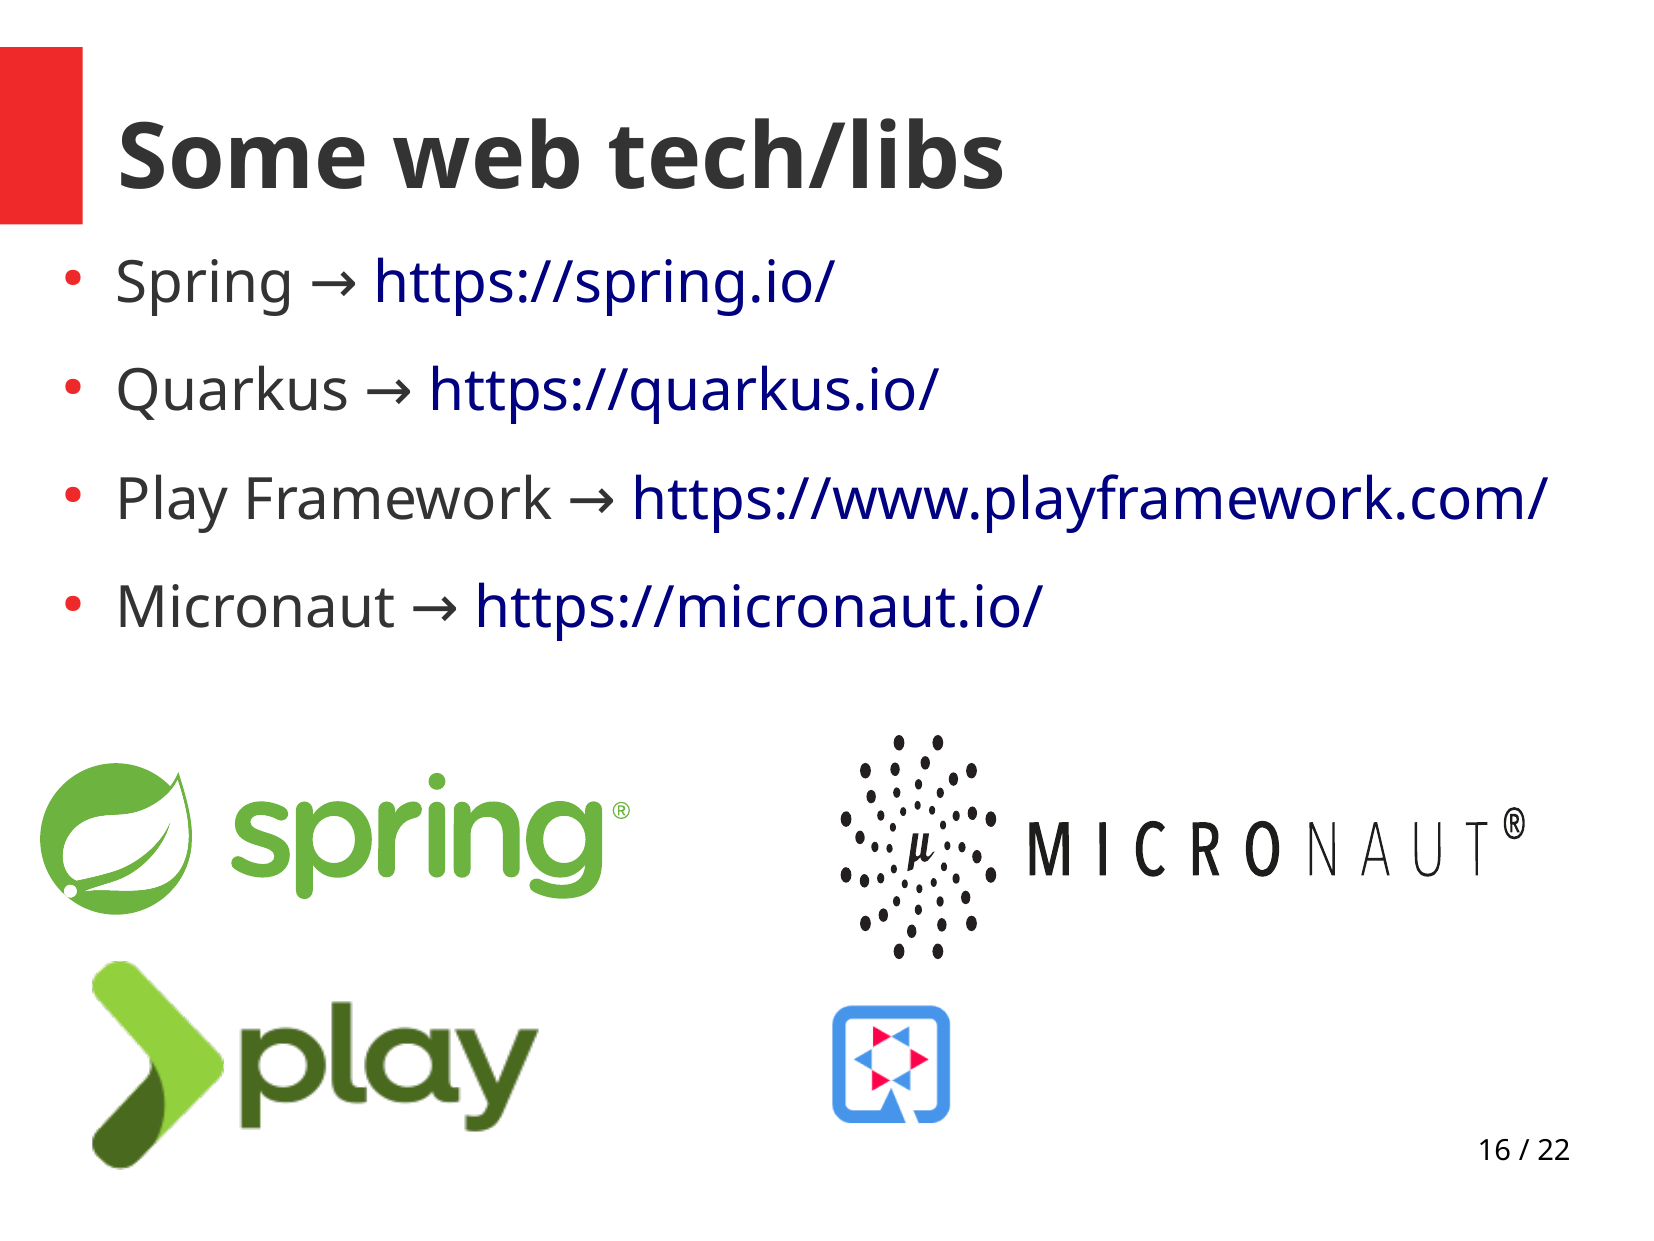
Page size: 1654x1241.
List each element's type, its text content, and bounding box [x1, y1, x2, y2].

picture [831, 1004, 1621, 1126]
picture [840, 734, 1531, 961]
list Spring → https://spring.io/ Quarkus → https://quarkus.io/ Play Framework → https://www.playframework.com/ Micronaut → https://micronaut.io/ [45, 239, 1639, 781]
picture [40, 763, 630, 915]
picture [91, 960, 541, 1171]
title Some web tech/libs [117, 49, 1571, 239]
